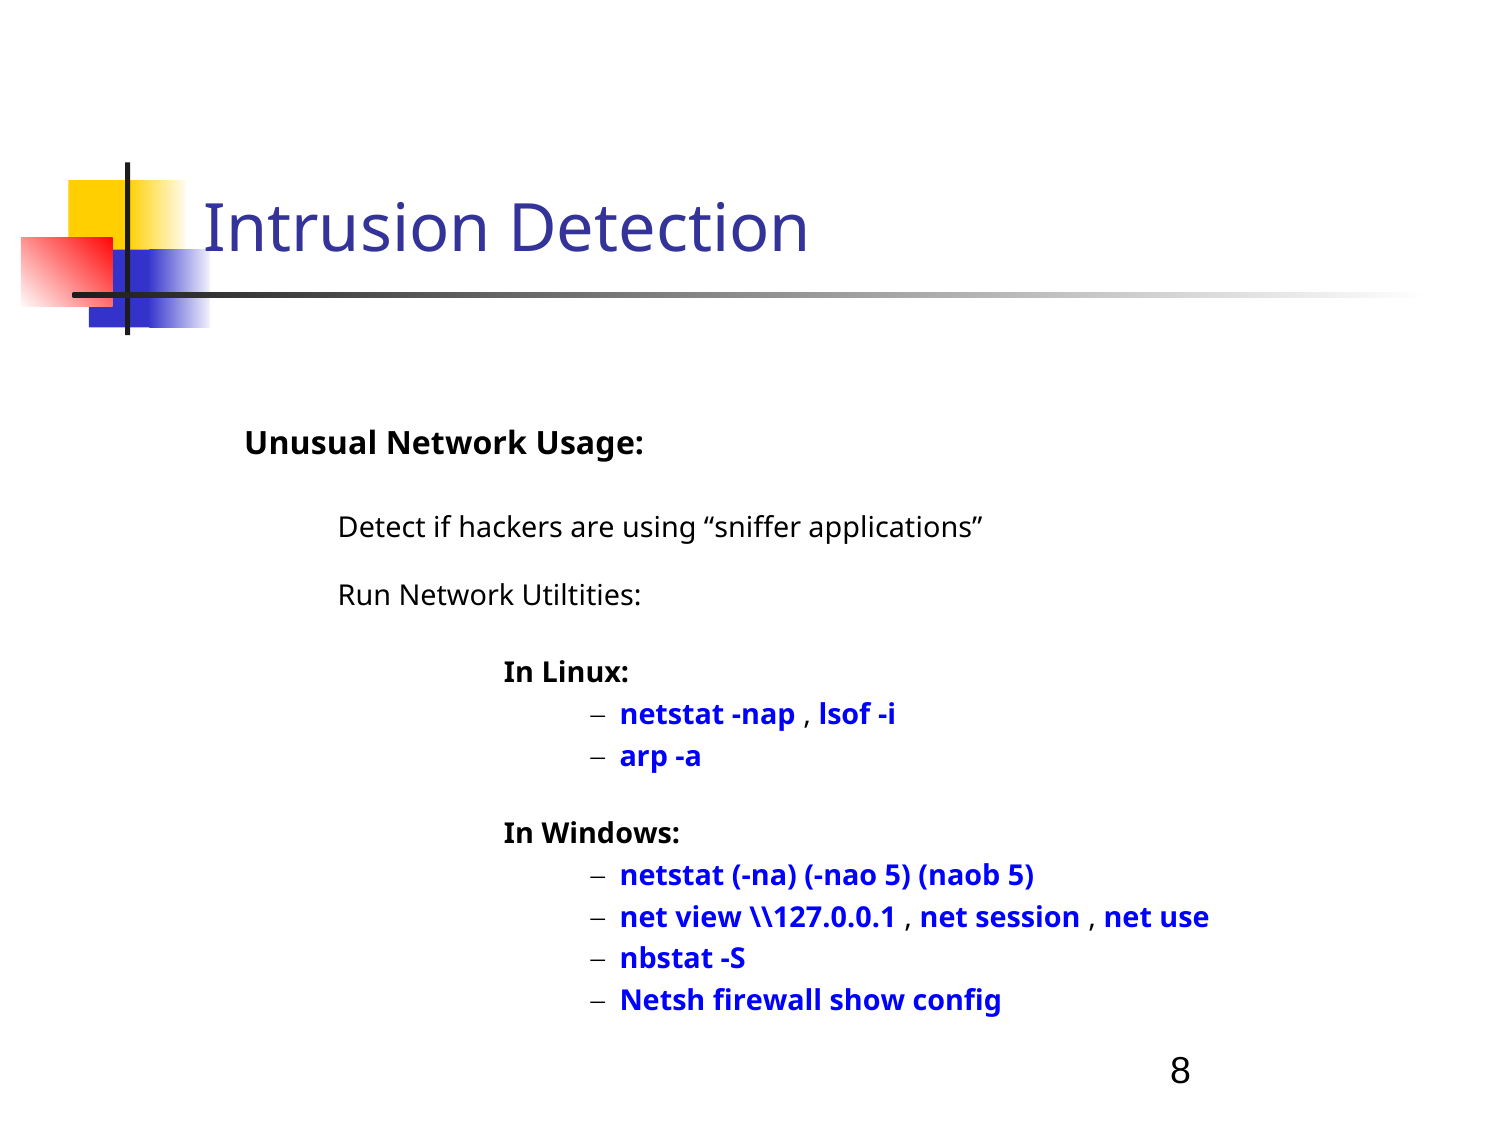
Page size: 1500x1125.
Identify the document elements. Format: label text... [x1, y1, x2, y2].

list Unusual Network Usage: Detect if hackers are using “sniffer applications” Run Network Utiltities: In Linux: netstat -nap , lsof -i arp -a In Windows: netstat (-na) (-nao 5) (naob 5) net view \\127.0.0.1 , net session , net use nbstat -S Netsh firewall show config [229, 365, 1434, 1034]
title Intrusion Detection [188, 35, 1468, 276]
